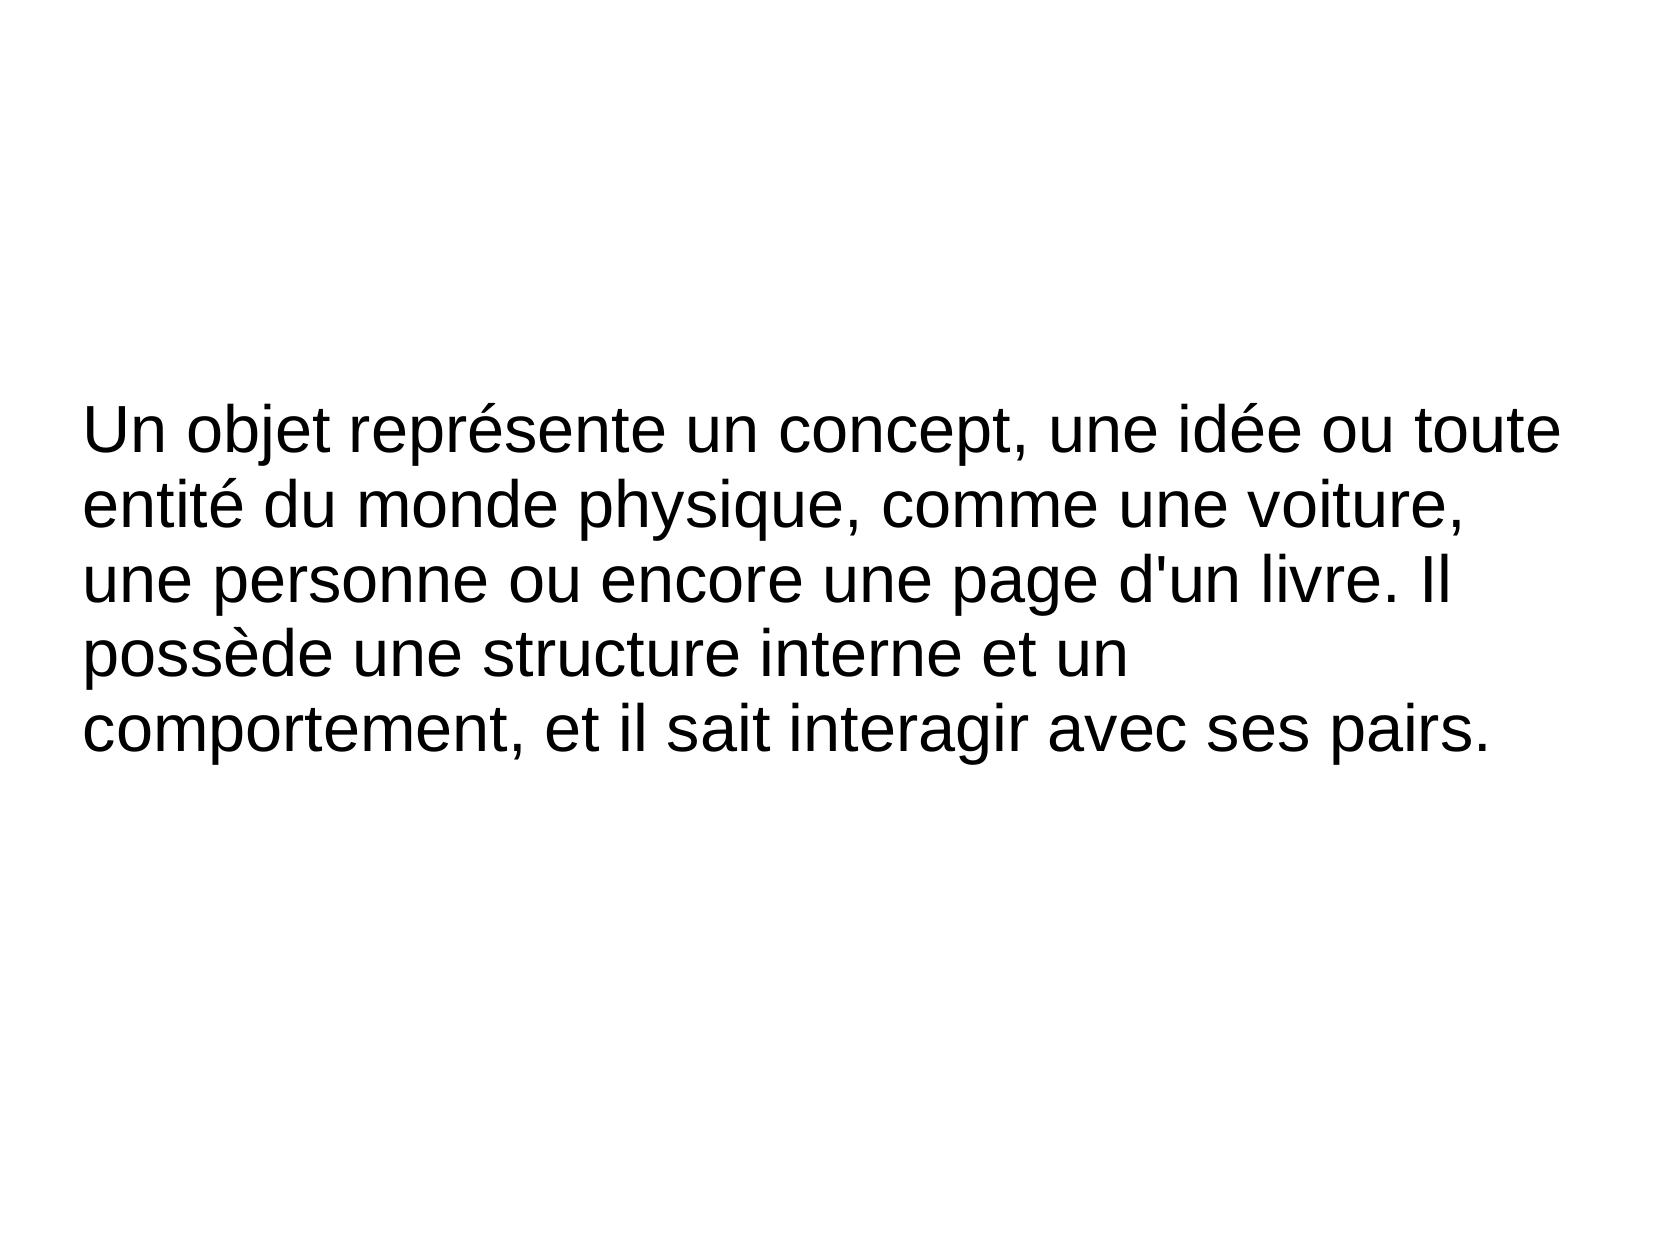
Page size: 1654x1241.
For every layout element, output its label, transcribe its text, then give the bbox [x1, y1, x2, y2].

subtitle Un objet représente un concept, une idée ou toute entité du monde physique, comme une voiture, une personne ou encore une page d'un livre. Il possède une structure interne et un comportement, et il sait interagir avec ses pairs. [82, 49, 1571, 1109]
